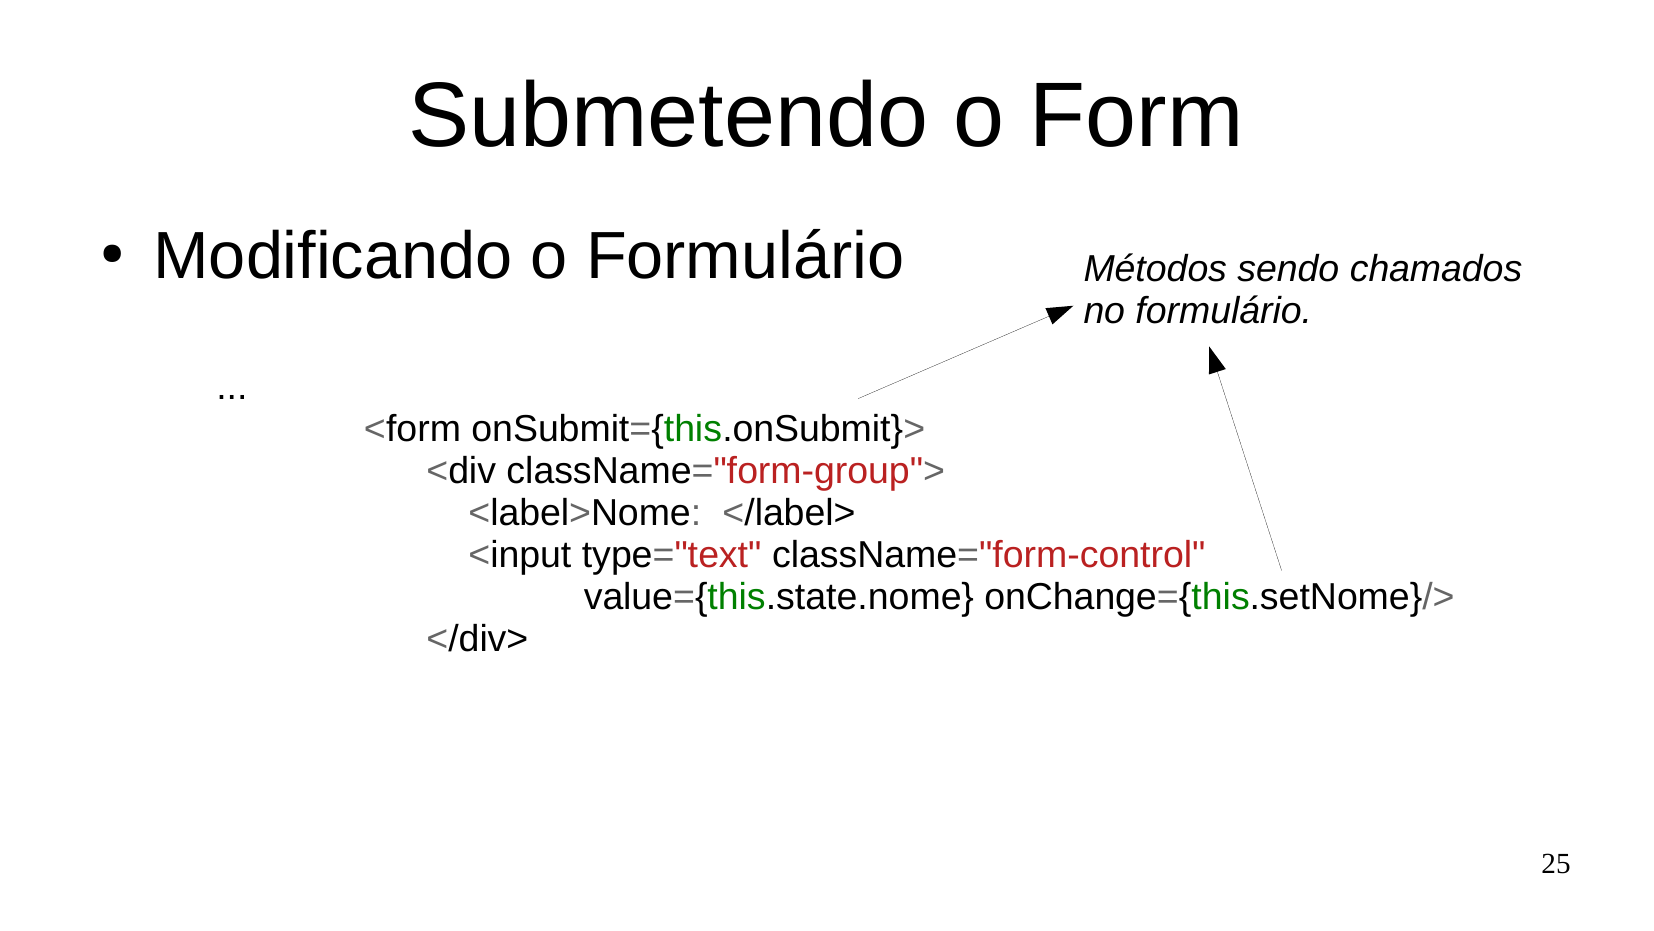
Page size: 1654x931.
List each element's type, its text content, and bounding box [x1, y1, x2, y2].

text_box ... <form onSubmit={this.onSubmit}> <div className="form-group"> <label>Nome: </label> <input type="text" className="form-control" value={this.state.nome} onChange={this.setNome}/> </div> [201, 357, 1529, 709]
list Modificando o Formulário [82, 217, 1571, 758]
title Submetendo o Form [82, 37, 1571, 193]
text_box Métodos sendo chamados no formulário. [1068, 240, 1538, 339]
